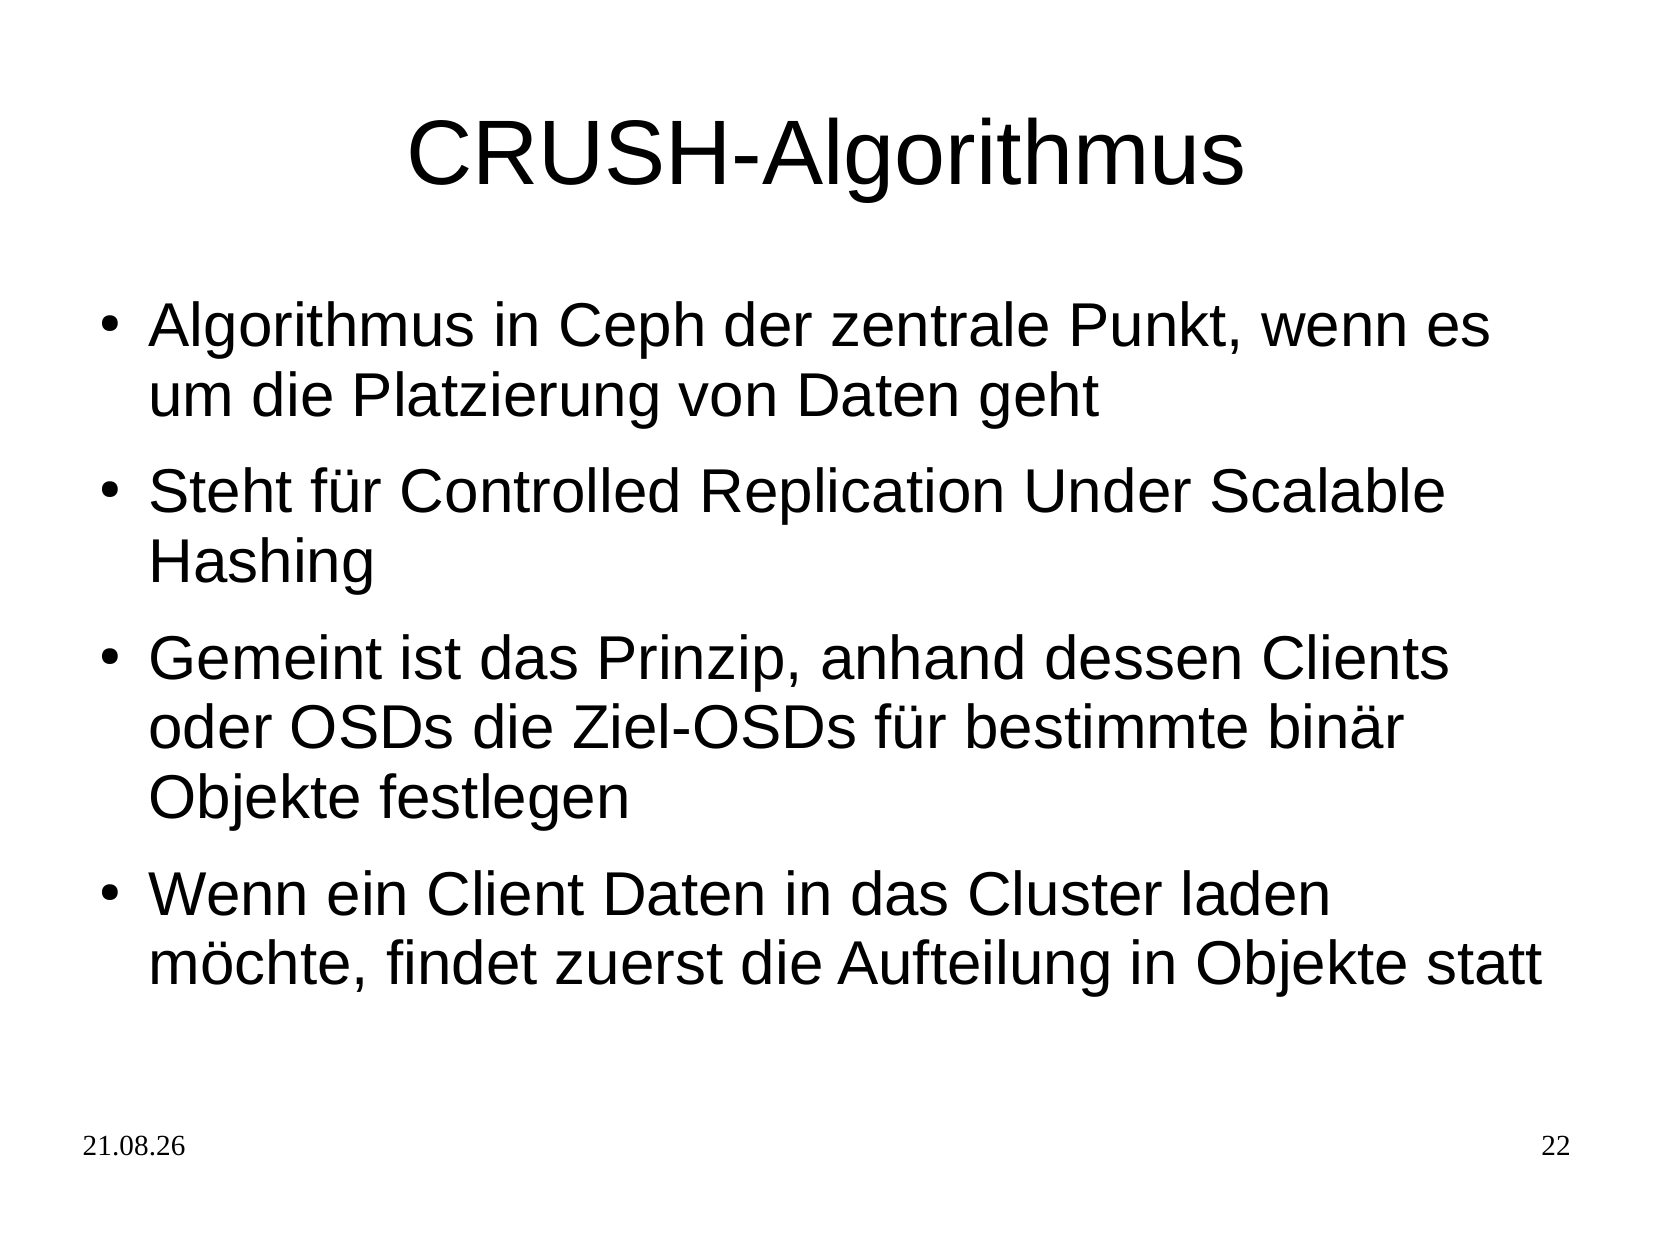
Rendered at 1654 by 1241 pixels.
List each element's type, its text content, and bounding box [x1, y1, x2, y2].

title CRUSH-Algorithmus [82, 49, 1571, 257]
list Algorithmus in Ceph der zentrale Punkt, wenn es um die Platzierung von Daten geht Steht für Controlled Replication Under Scalable Hashing Gemeint ist das Prinzip, anhand dessen Clients oder OSDs die Ziel-OSDs für bestimmte binär Objekte festlegen Wenn ein Client Daten in das Cluster laden möchte, findet zuerst die Aufteilung in Objekte statt [82, 290, 1571, 1010]
